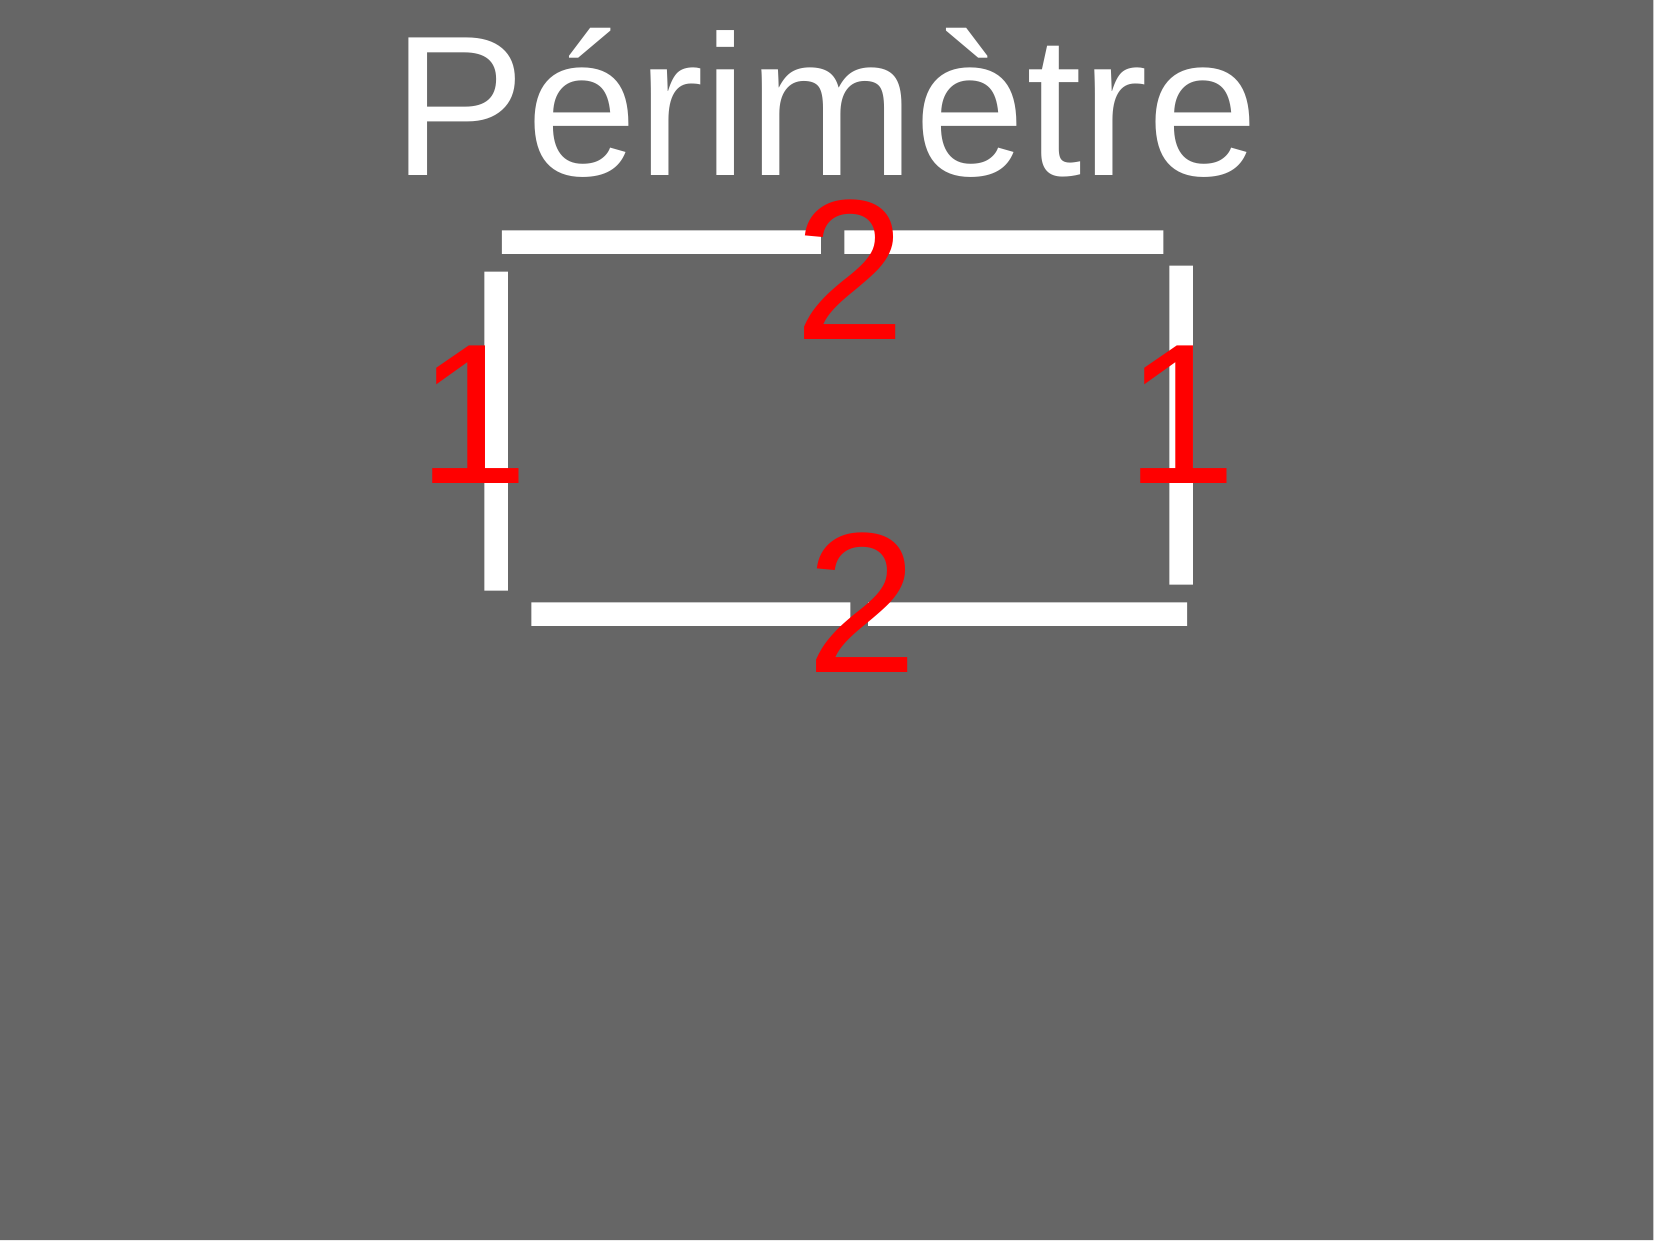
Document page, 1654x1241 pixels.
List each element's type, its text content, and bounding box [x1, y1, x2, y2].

title Périmètre [353, 0, 1300, 237]
text_box 2 [779, 151, 921, 390]
text_box 1 [402, 295, 544, 534]
text_box 2 [792, 484, 934, 723]
text_box [0, 0, 1654, 1241]
text_box 1 [1110, 295, 1252, 534]
